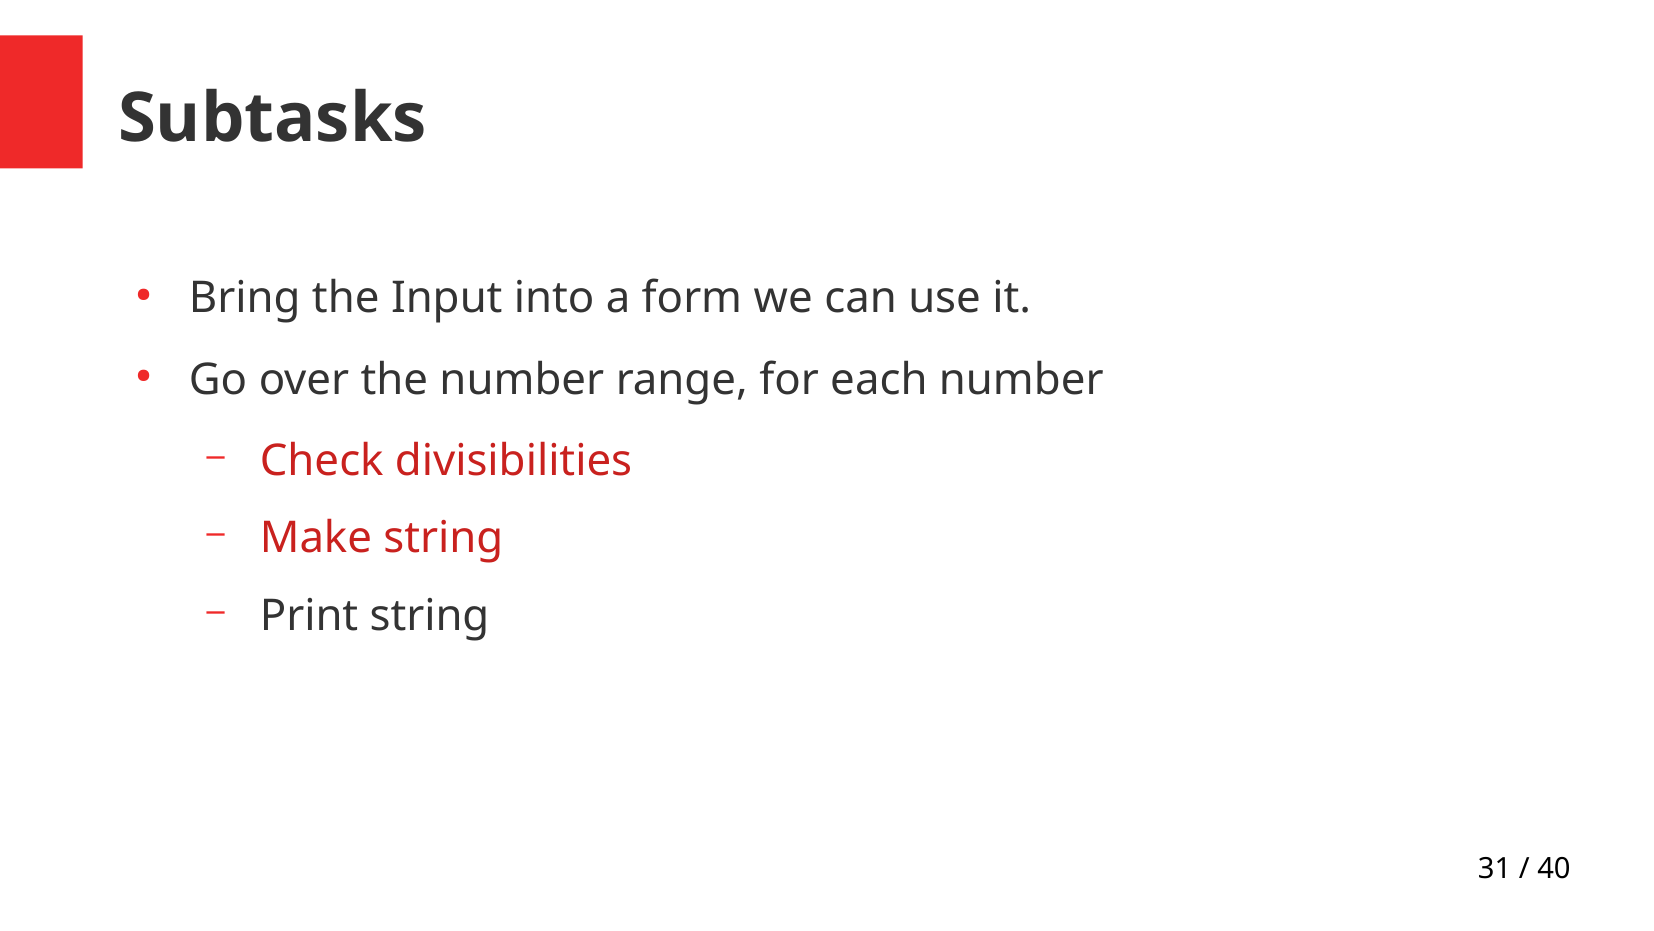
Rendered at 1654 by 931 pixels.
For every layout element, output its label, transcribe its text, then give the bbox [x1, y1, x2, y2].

title Subtasks [118, 37, 1571, 193]
list Bring the Input into a form we can use it. Go over the number range, for each number Check divisibilities Make string Print string [118, 265, 1536, 806]
